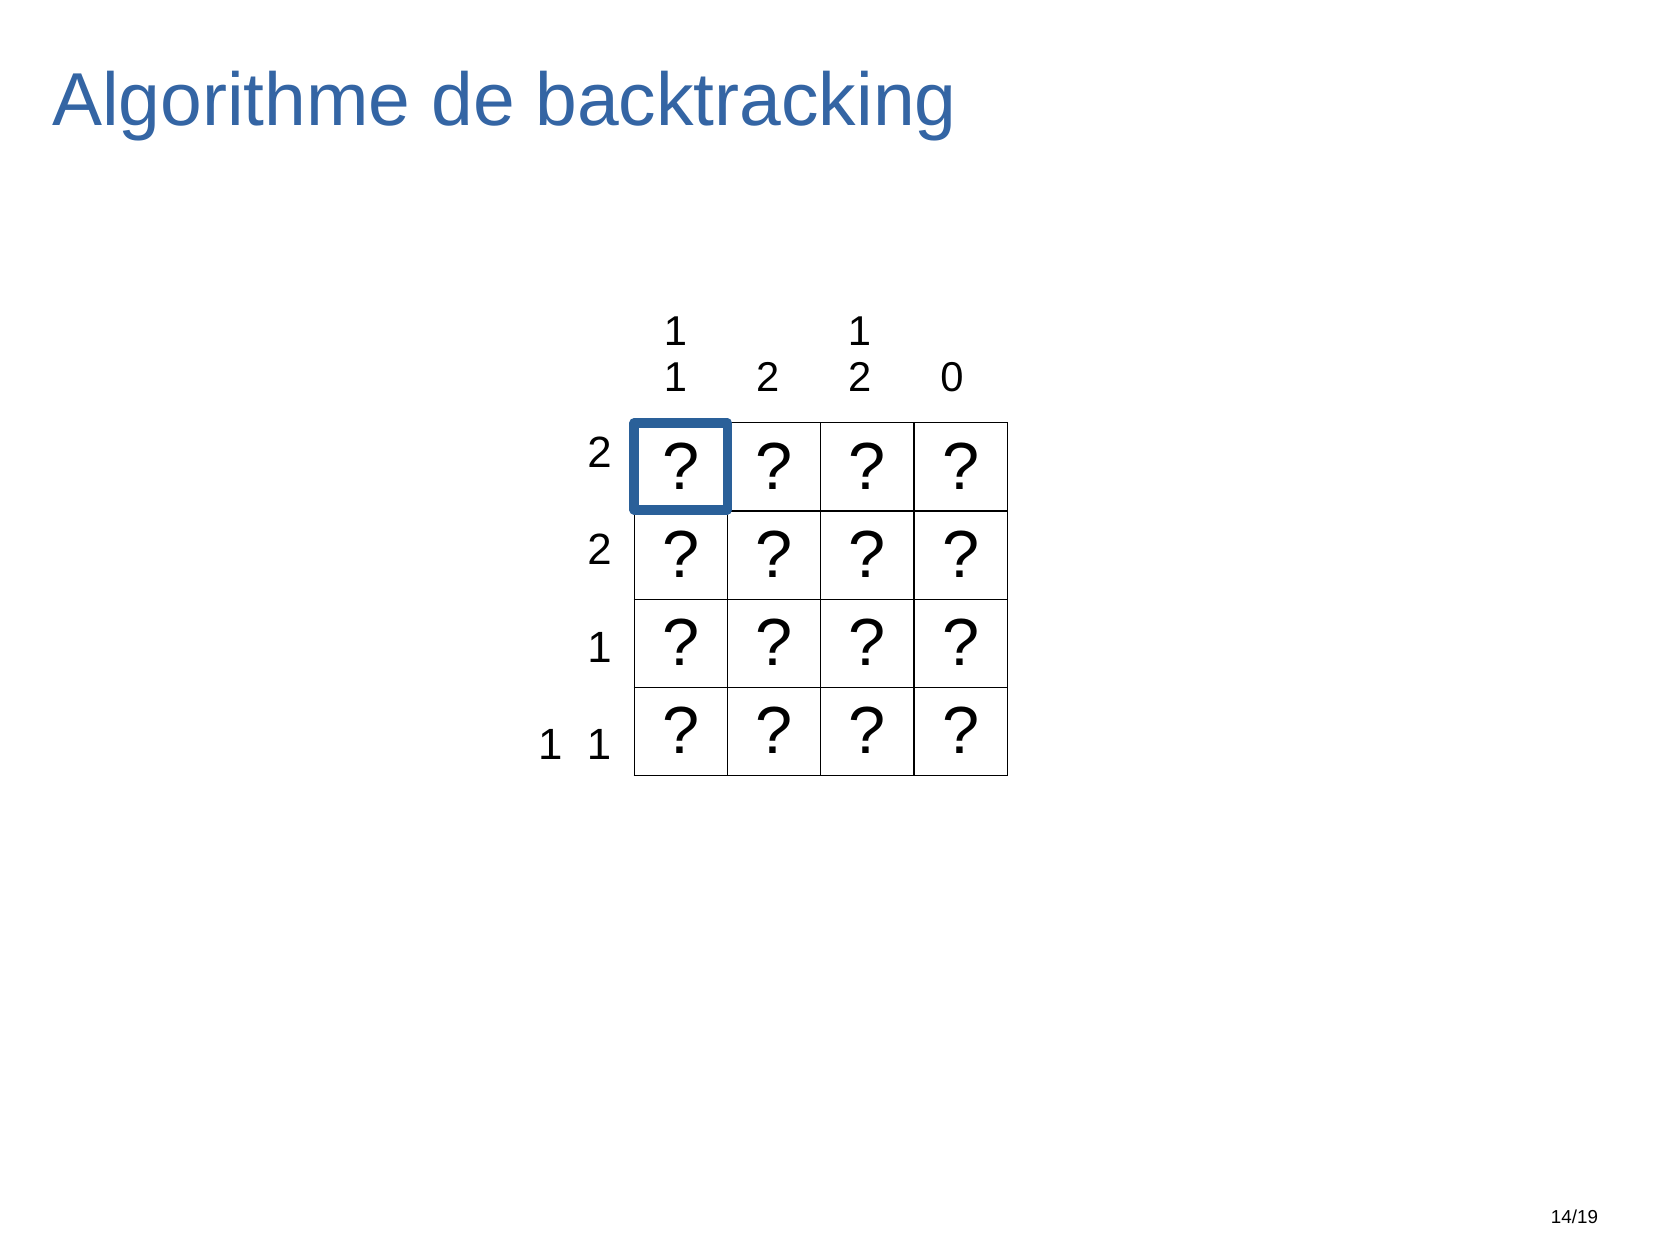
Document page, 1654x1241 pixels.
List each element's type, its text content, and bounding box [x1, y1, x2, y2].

table_cell ? [635, 515, 727, 599]
text_box Algorithme de backtracking [37, 50, 976, 151]
table_cell ? [915, 600, 1007, 687]
table_cell ? [728, 600, 820, 687]
table_cell ? [821, 600, 913, 687]
table_cell ? [915, 512, 1007, 599]
table_header ? [732, 423, 820, 510]
table_cell ? [915, 688, 1007, 775]
table_cell ? [728, 512, 820, 599]
table_cell ? [635, 688, 727, 775]
text_box 14/19 [1536, 1198, 1613, 1235]
table_cell ? [635, 600, 727, 687]
table_cell ? [821, 512, 913, 599]
table_cell ? [821, 688, 913, 775]
text_box 1 1 1 2 2 0 [637, 300, 992, 408]
table_cell ? [728, 688, 820, 775]
table_header ? [639, 428, 723, 505]
text_box 2 2 1 1 1 [523, 420, 633, 826]
table_header ? [821, 423, 913, 510]
table_header ? [915, 423, 1007, 510]
